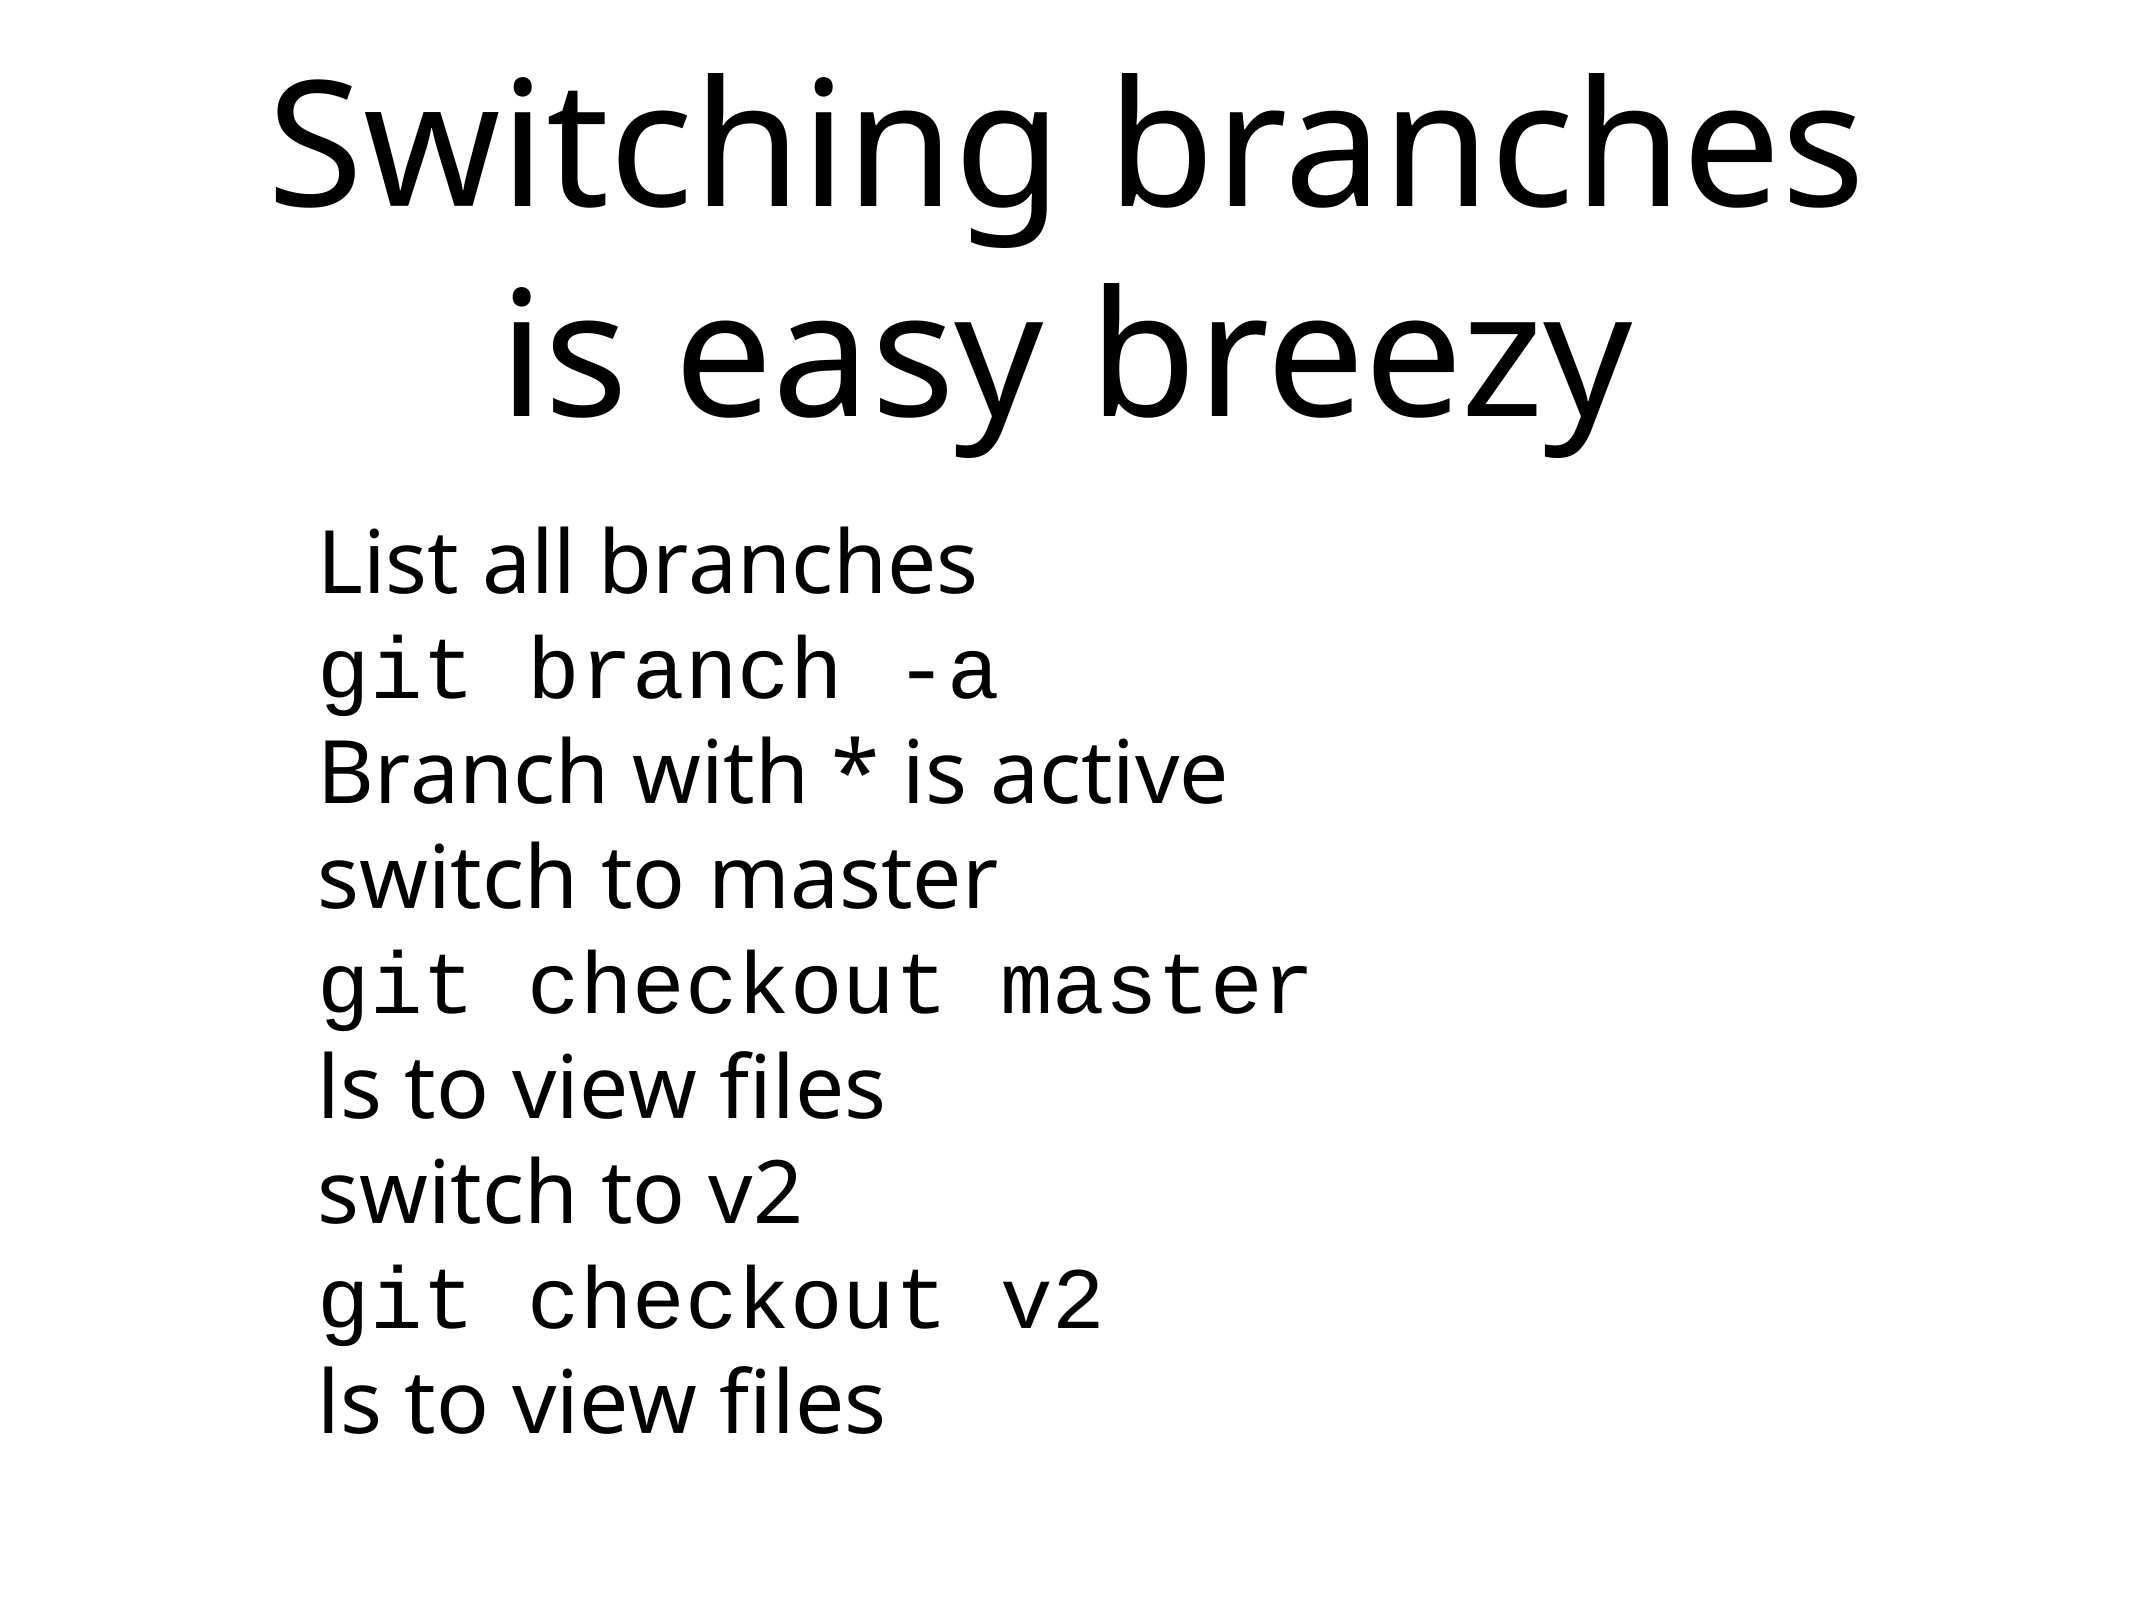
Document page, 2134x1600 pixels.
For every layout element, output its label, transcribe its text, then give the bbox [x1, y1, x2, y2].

text_box List all branches git branch -a Branch with * is active switch to master git checkout master ls to view files switch to v2 git checkout v2 ls to view files [317, 505, 1316, 1451]
title Switching branches is easy breezy [208, 23, 1925, 460]
